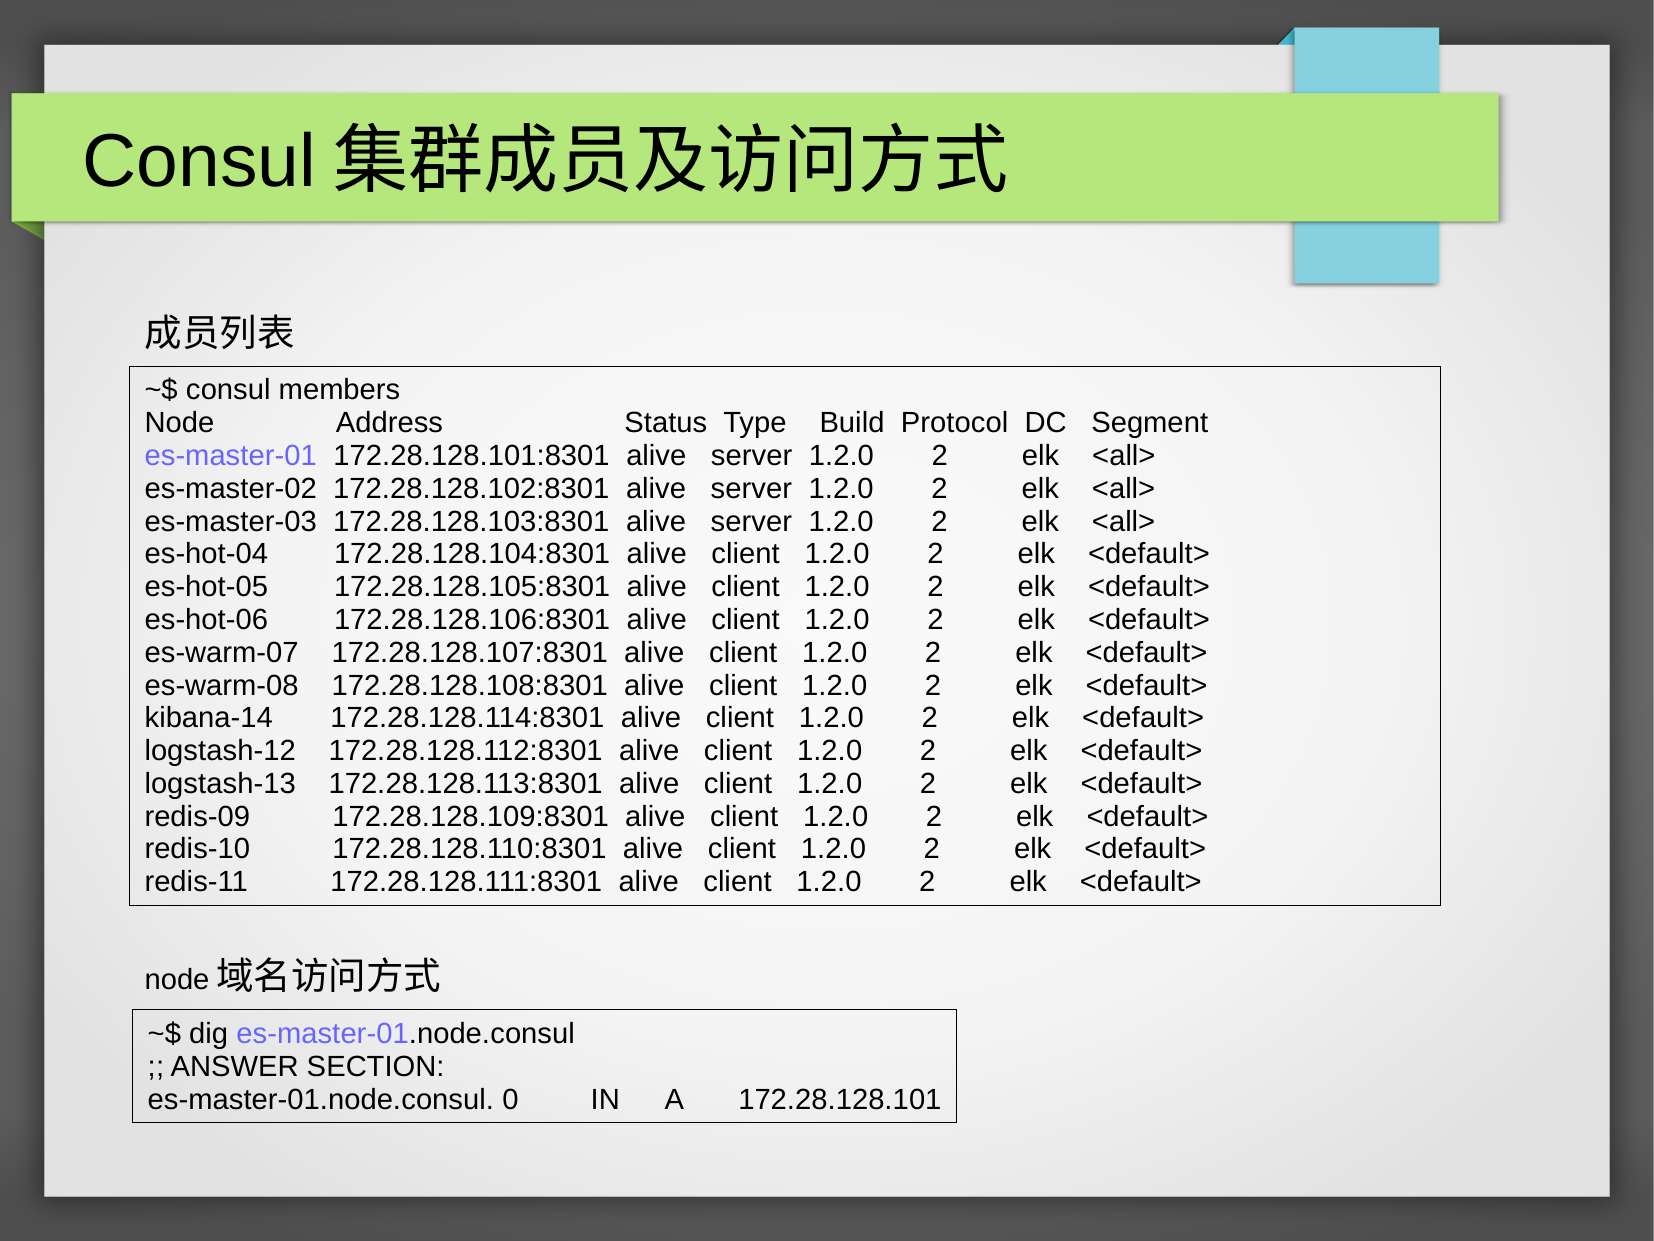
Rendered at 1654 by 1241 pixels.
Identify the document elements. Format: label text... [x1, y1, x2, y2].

text_box 成员列表 [129, 295, 310, 366]
text_box ~$ dig es-master-01.node.consul ;; ANSWER SECTION: es-master-01.node.consul. 0 IN A 172.28.128.101 [132, 1009, 957, 1123]
picture [0, 0, 1654, 1241]
text_box node域名访问方式 [129, 938, 457, 1010]
title Consul集群成员及访问方式 [82, 94, 1264, 213]
text_box ~$ consul members Node Address Status Type Build Protocol DC Segment es-master-01 172.28.128.101:8301 alive server 1.2.0 2 elk <all> es-master-02 172.28.128.102:8301 alive server 1.2.0 2 elk <all> es-master-03 172.28.128.103:8301 alive server 1.2.0 2 elk <all> es-hot-04 172.28.128.104:8301 alive client 1.2.0 2 elk <default> es-hot-05 172.28.128.105:8301 alive client 1.2.0 2 elk <default> es-hot-06 172.28.128.106:8301 alive client 1.2.0 2 elk <default> es-warm-07 172.28.128.107:8301 alive client 1.2.0 2 elk <default> es-warm-08 172.28.128.108:8301 alive client 1.2.0 2 elk <default> kibana-14 172.28.128.114:8301 alive client 1.2.0 2 elk <default> logstash-12 172.28.128.112:8301 alive client 1.2.0 2 elk <default> logstash-13 172.28.128.113:8301 alive client 1.2.0 2 elk <default> redis-09 172.28.128.109:8301 alive client 1.2.0 2 elk <default> redis-10 172.28.128.110:8301 alive client 1.2.0 2 elk <default> redis-11 172.28.128.111:8301 alive client 1.2.0 2 elk <default> [129, 366, 1441, 906]
